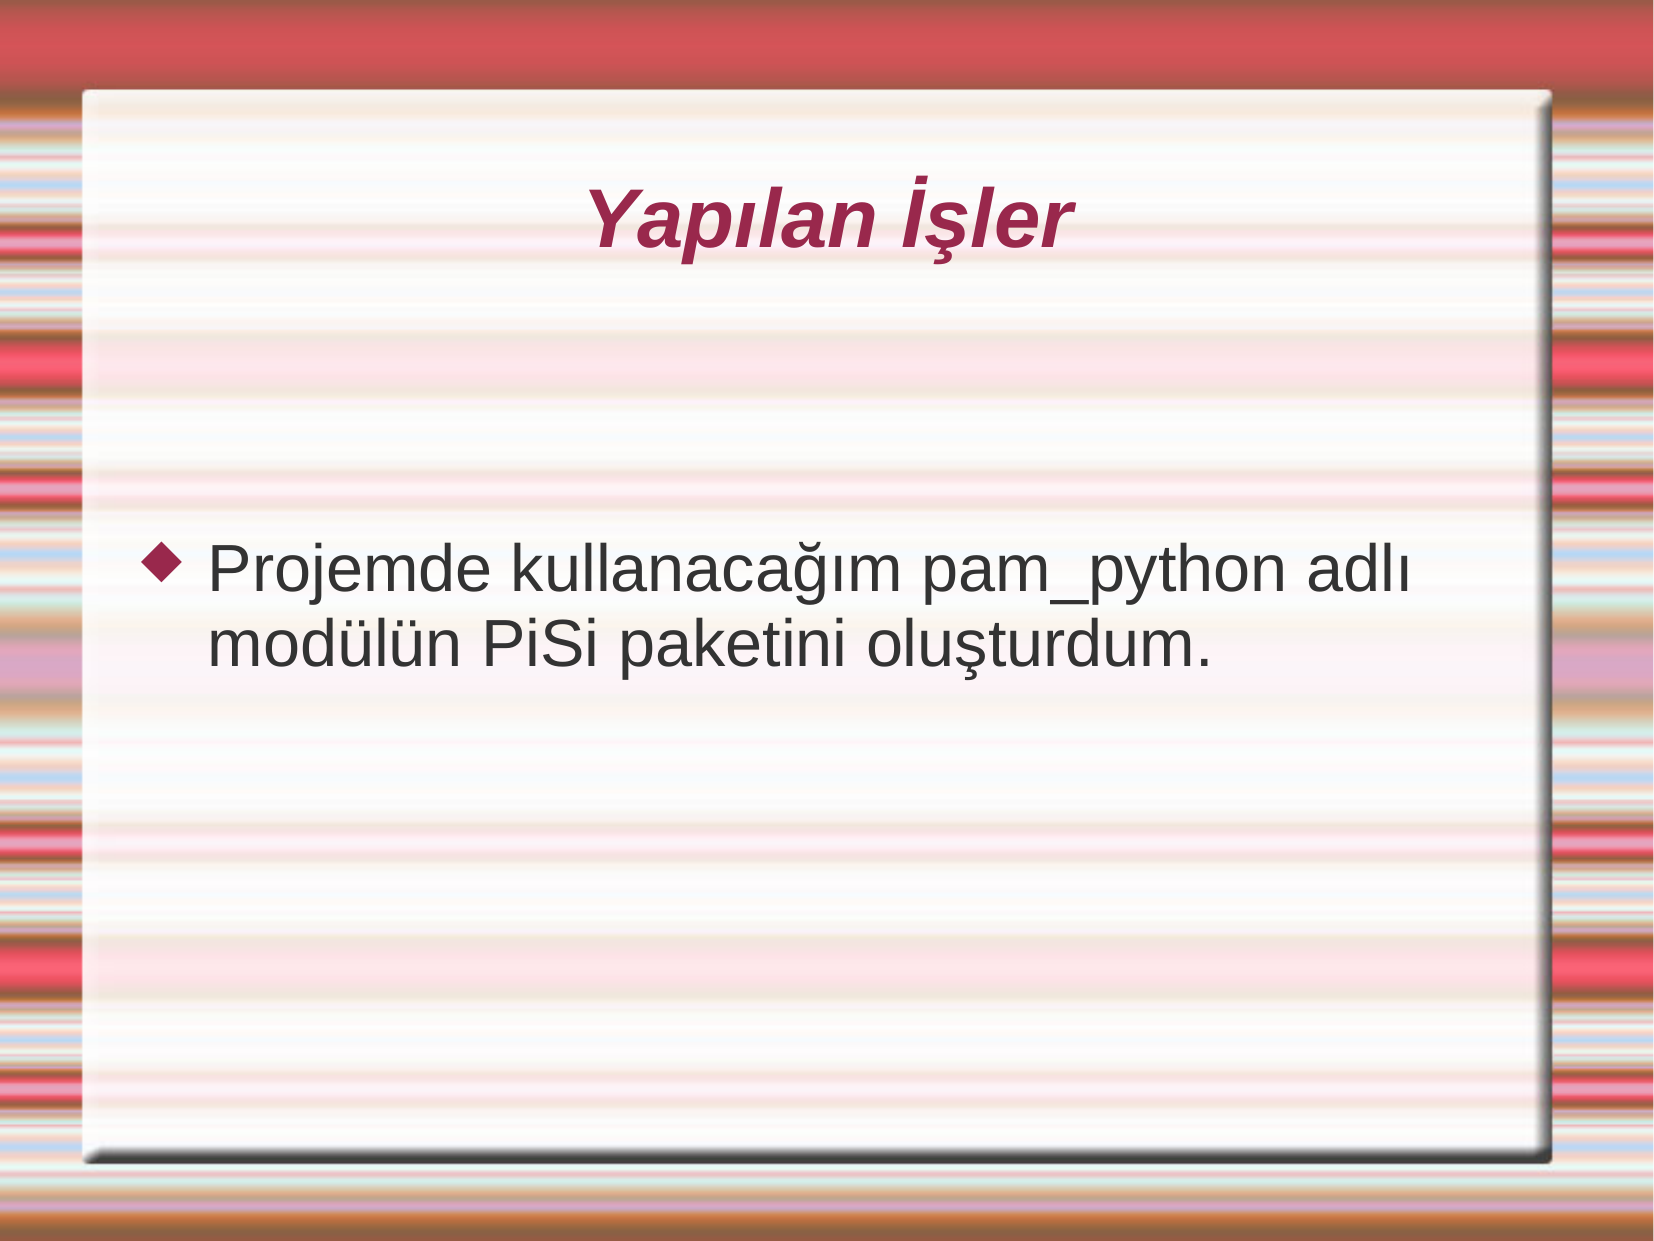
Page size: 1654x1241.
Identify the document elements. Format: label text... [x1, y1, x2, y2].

title Yapılan İşler [121, 114, 1534, 322]
list Projemde kullanacağım pam_python adlı modülün PiSi paketini oluşturdum. [124, 531, 1506, 904]
picture [0, 0, 1654, 1241]
